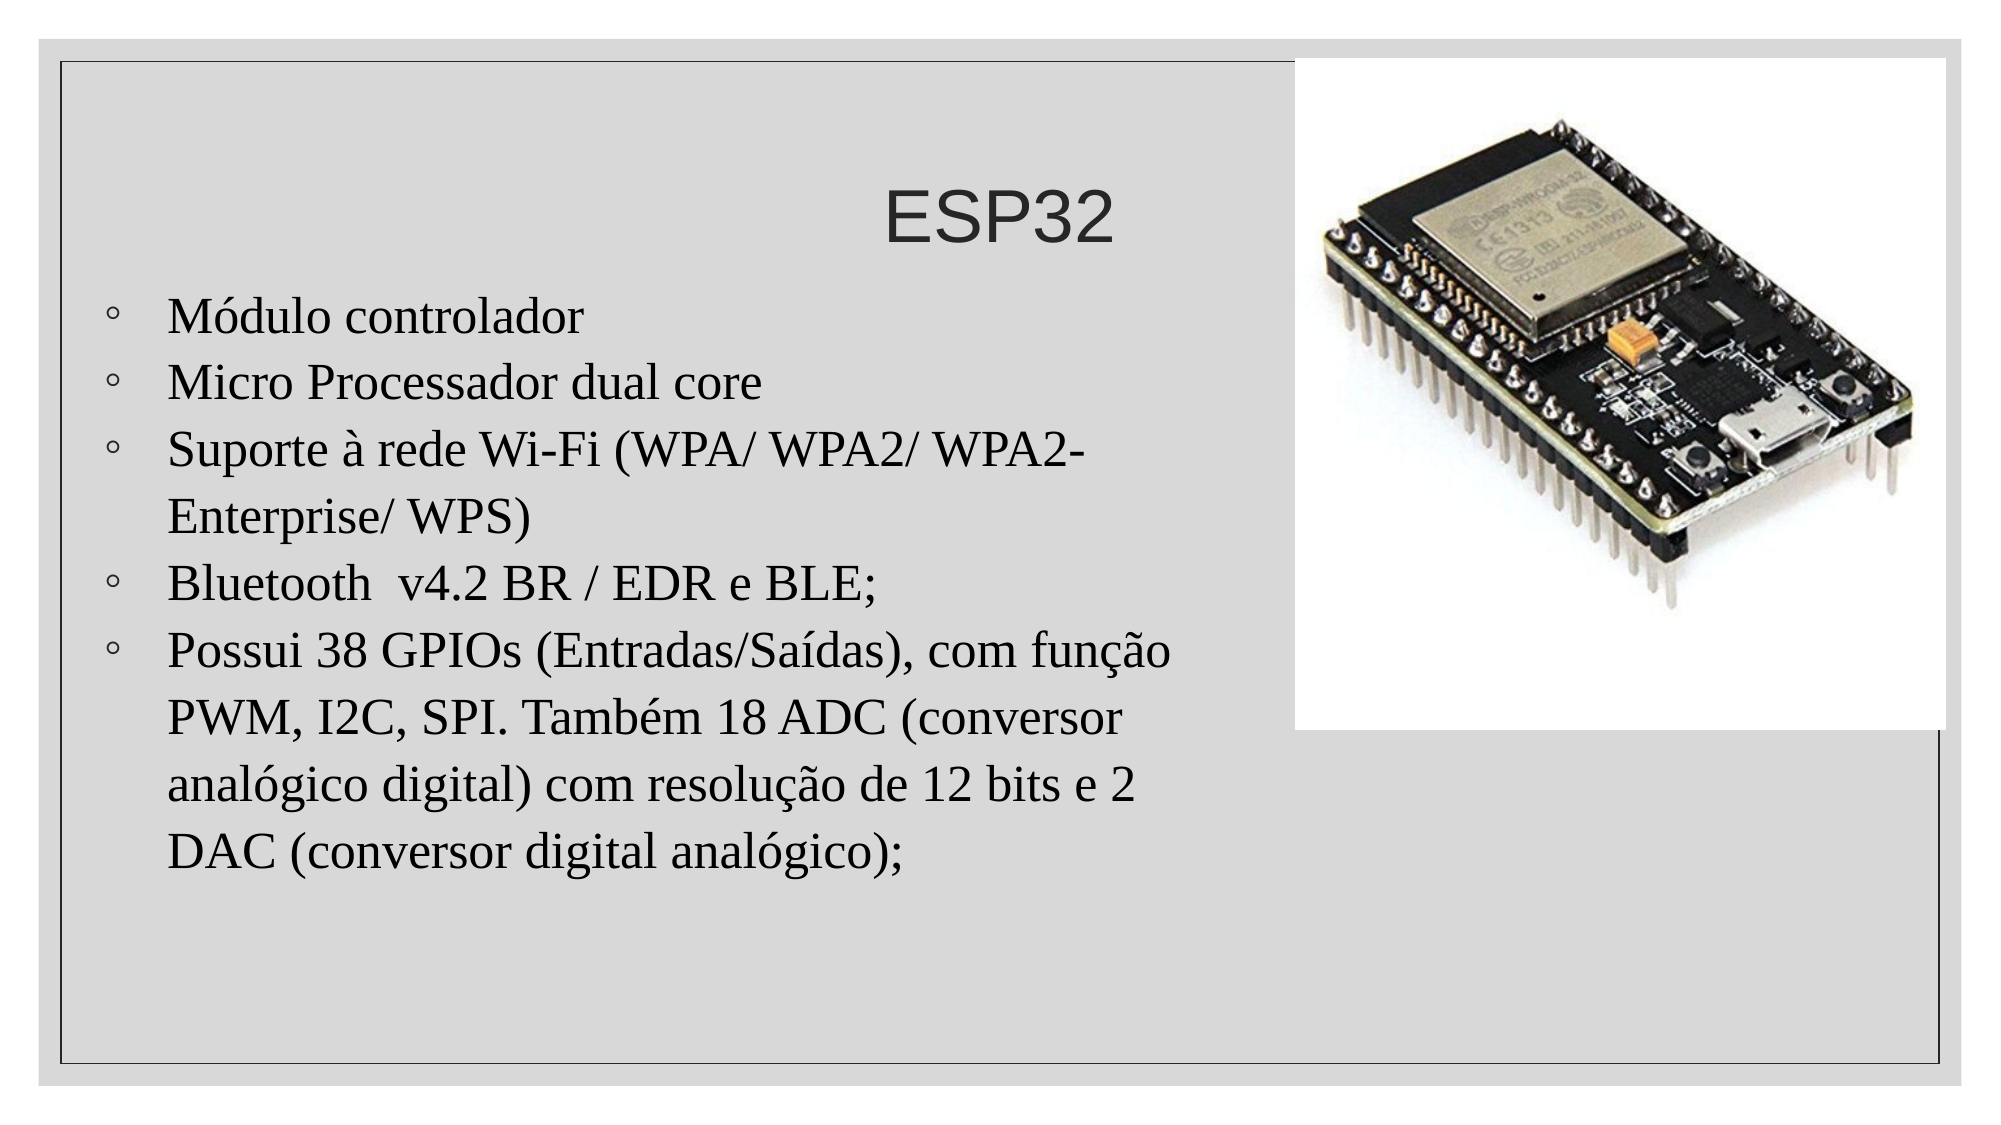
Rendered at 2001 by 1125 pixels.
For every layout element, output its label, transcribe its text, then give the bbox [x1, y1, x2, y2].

picture [1295, 58, 1946, 730]
title ESP32 [174, 105, 1295, 231]
list Módulo controlador Micro Processador dual core Suporte à rede Wi-Fi (WPA/ WPA2/ WPA2- Enterprise/ WPS) Bluetooth v4.2 BR / EDR e BLE; Possui 38 GPIOs (Entradas/Saídas), com função PWM, I2C, SPI. Também 18 ADC (conversor analógico digital) com resolução de 12 bits e 2 DAC (conversor digital analógico); [77, 231, 1296, 1028]
